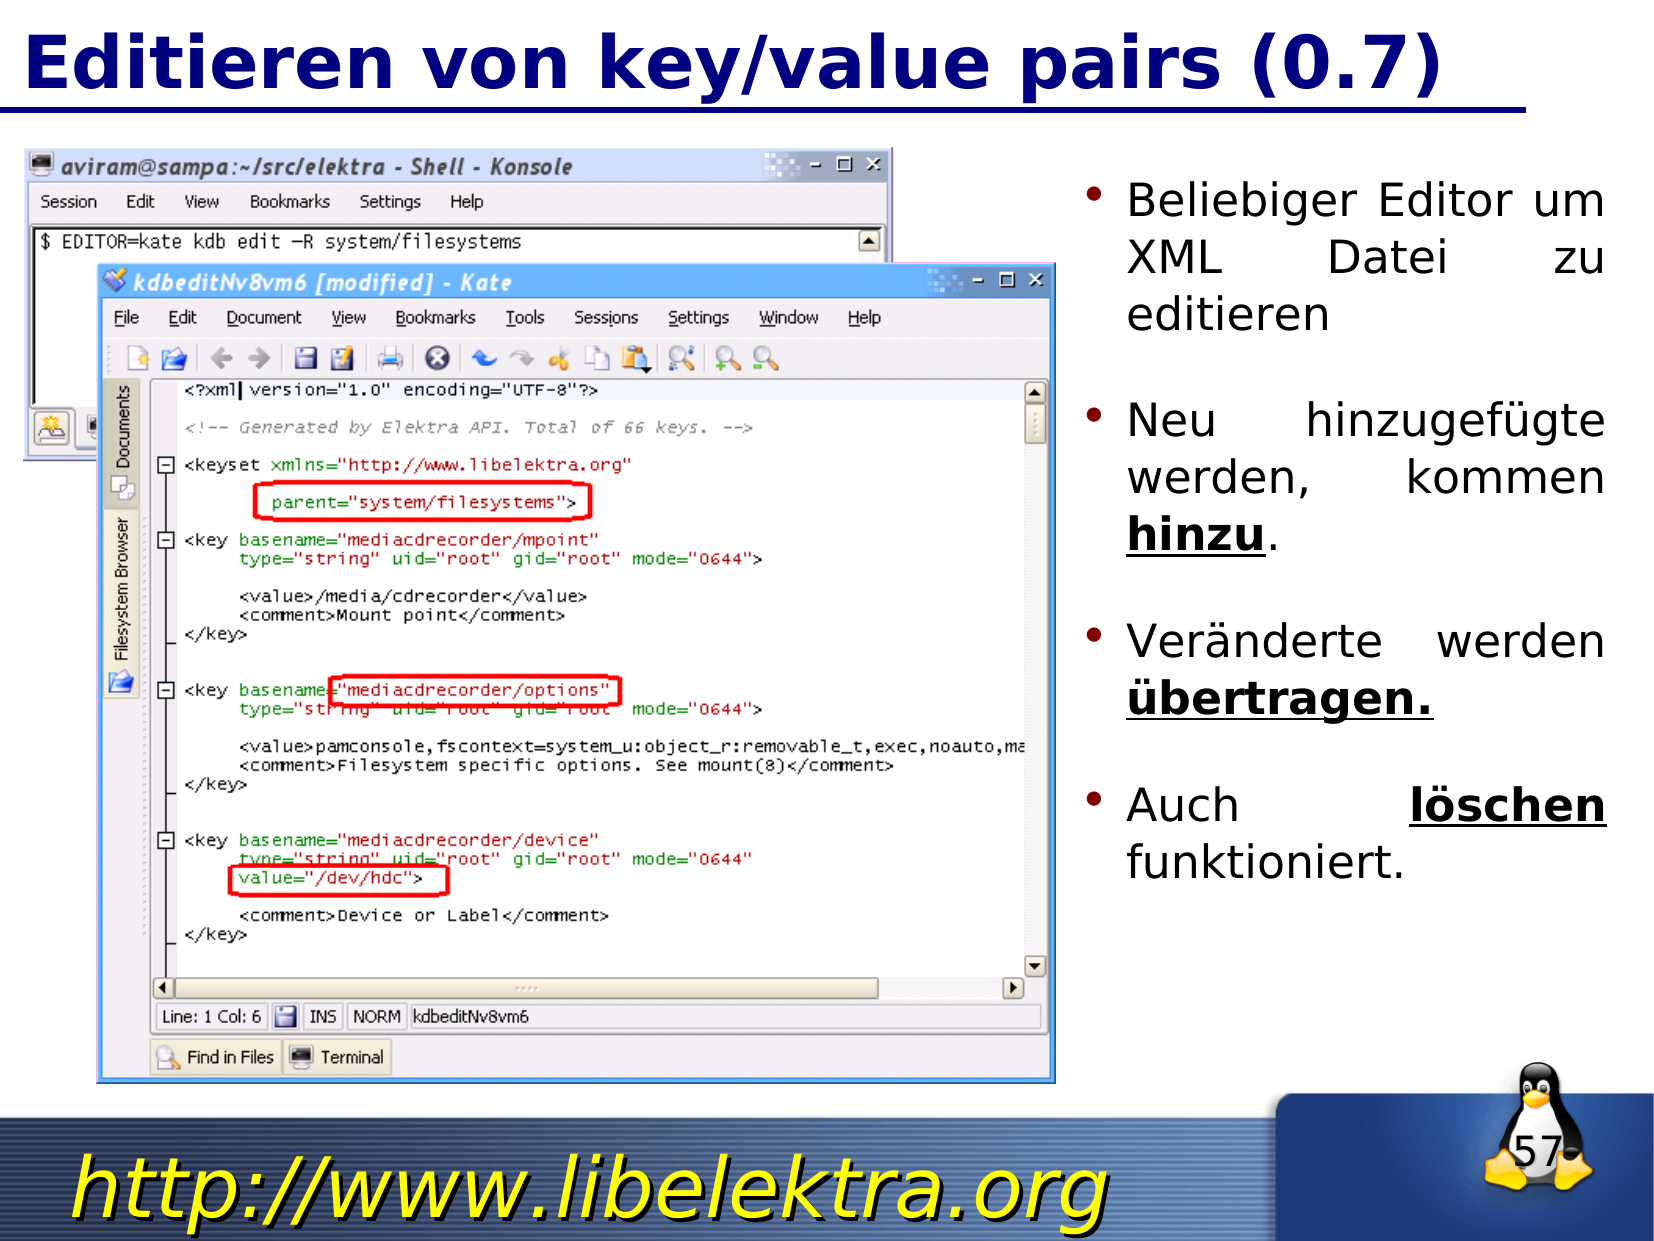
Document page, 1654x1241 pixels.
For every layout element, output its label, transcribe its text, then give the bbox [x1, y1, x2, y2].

picture [0, 147, 1654, 1241]
text_box <Nummer> [1312, 1122, 1566, 1178]
text_box Editieren von key/value pairs (0.7) [22, 14, 1611, 111]
list Beliebiger Editor um XML Datei zu editieren Neu hinzugefügte werden, kommen hinzu. Veränderte werden übertragen. Auch löschen funktioniert. [1069, 162, 1622, 1000]
